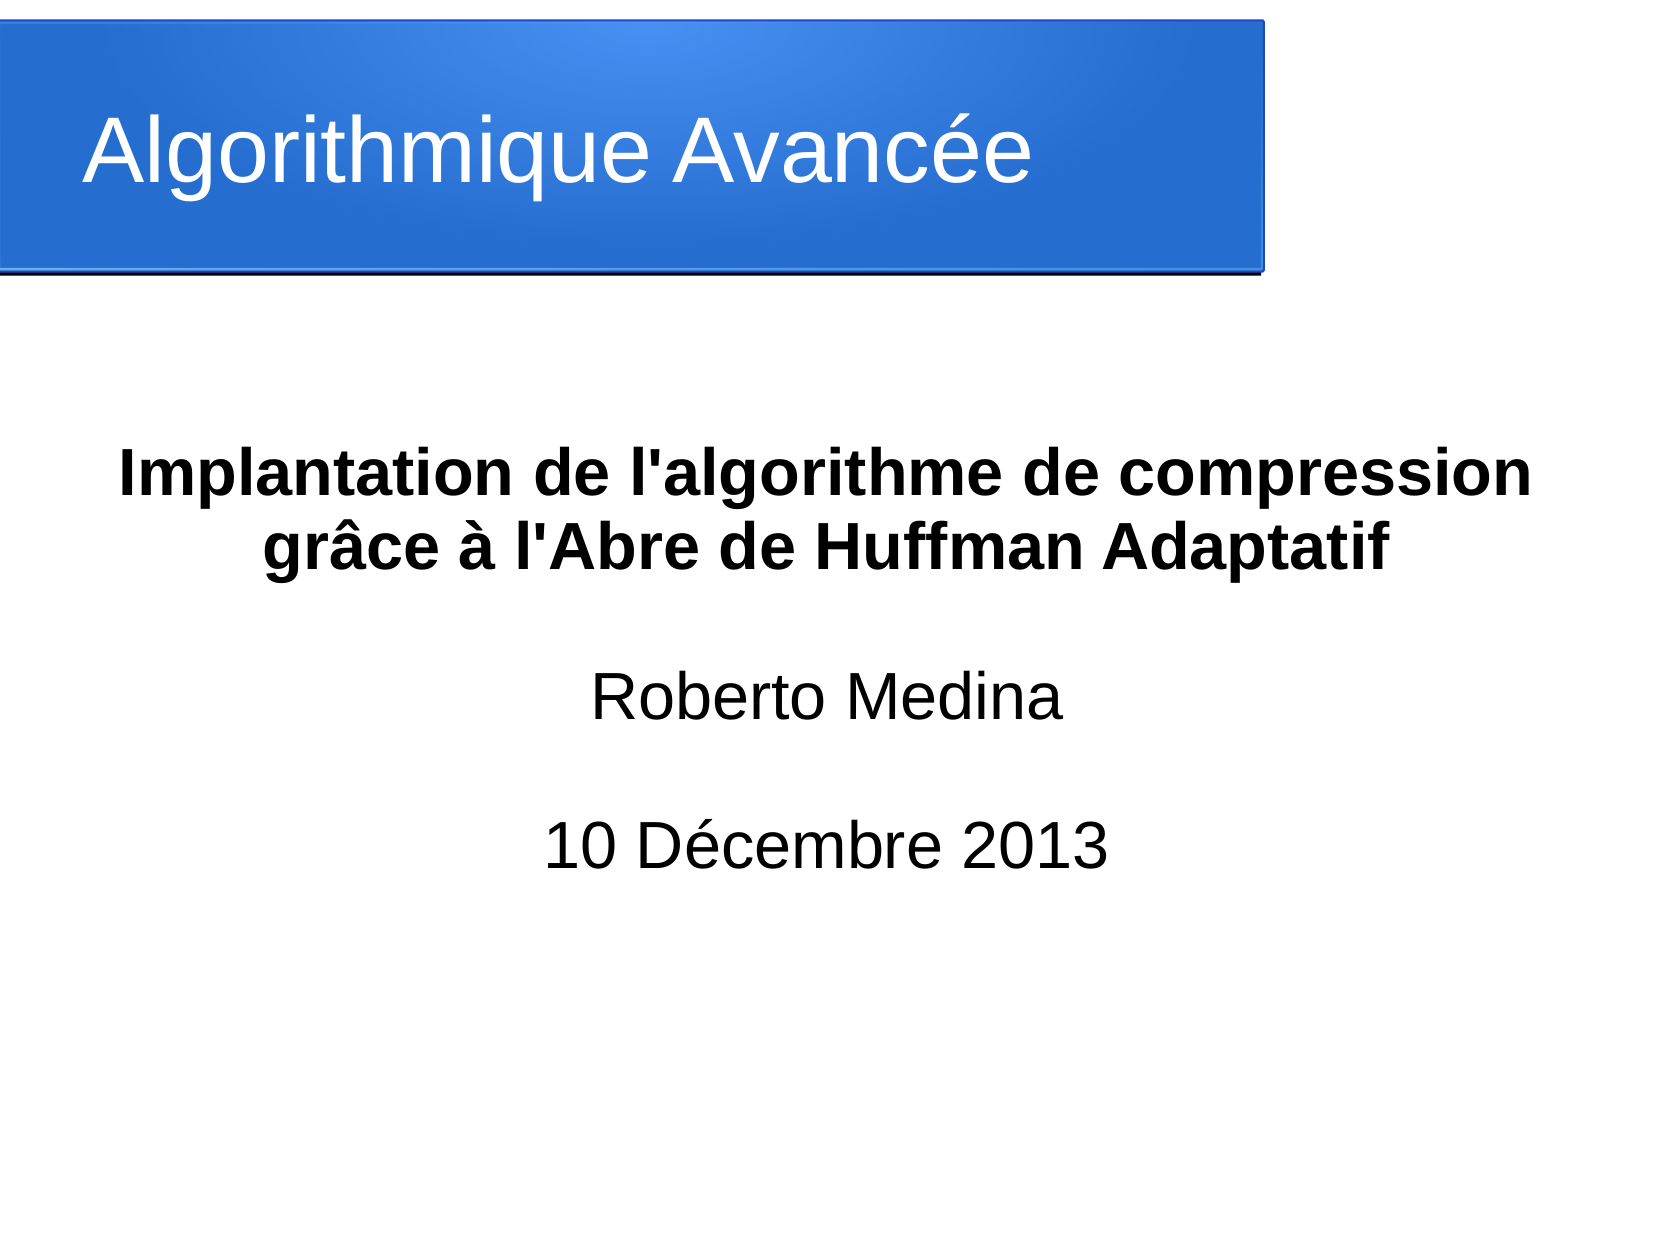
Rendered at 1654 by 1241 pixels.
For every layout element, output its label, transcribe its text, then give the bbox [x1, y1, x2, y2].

subtitle Implantation de l'algorithme de compression grâce à l'Abre de Huffman Adaptatif Roberto Medina 10 Décembre 2013 [82, 299, 1571, 1019]
title Algorithmique Avancée [82, 47, 1235, 252]
